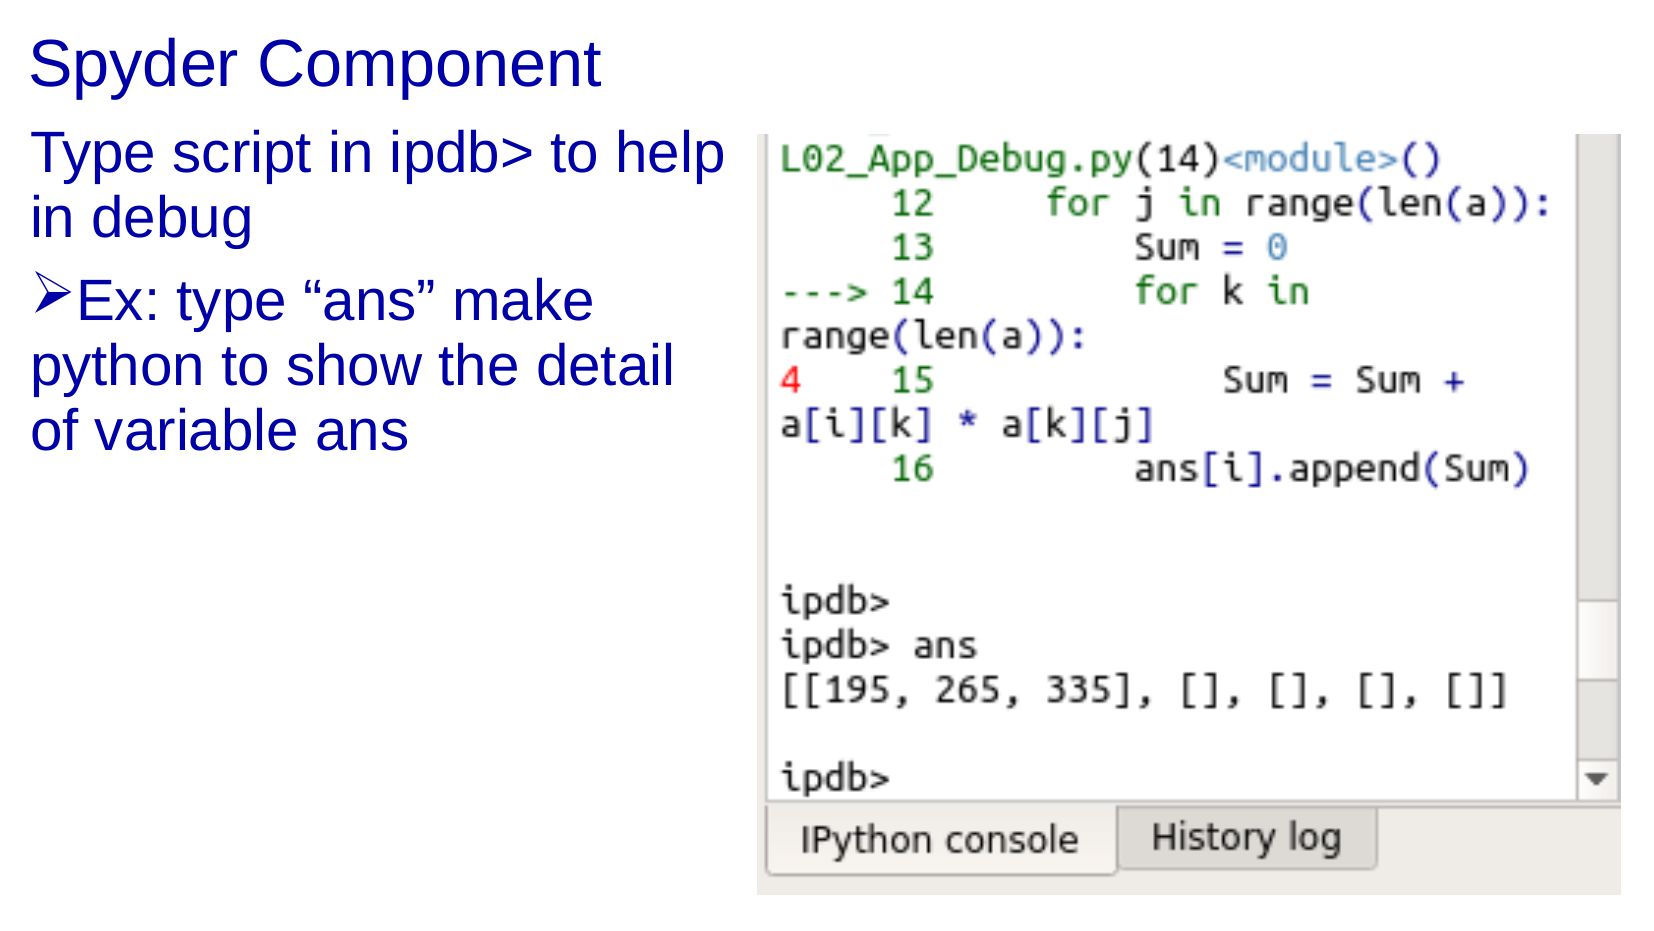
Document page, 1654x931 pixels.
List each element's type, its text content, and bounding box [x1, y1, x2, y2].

title Spyder Component [28, 21, 1626, 106]
list Type script in ipdb> to help in debug Ex: type “ans” make python to show the detail of variable ans [30, 120, 736, 916]
picture [757, 134, 1621, 895]
